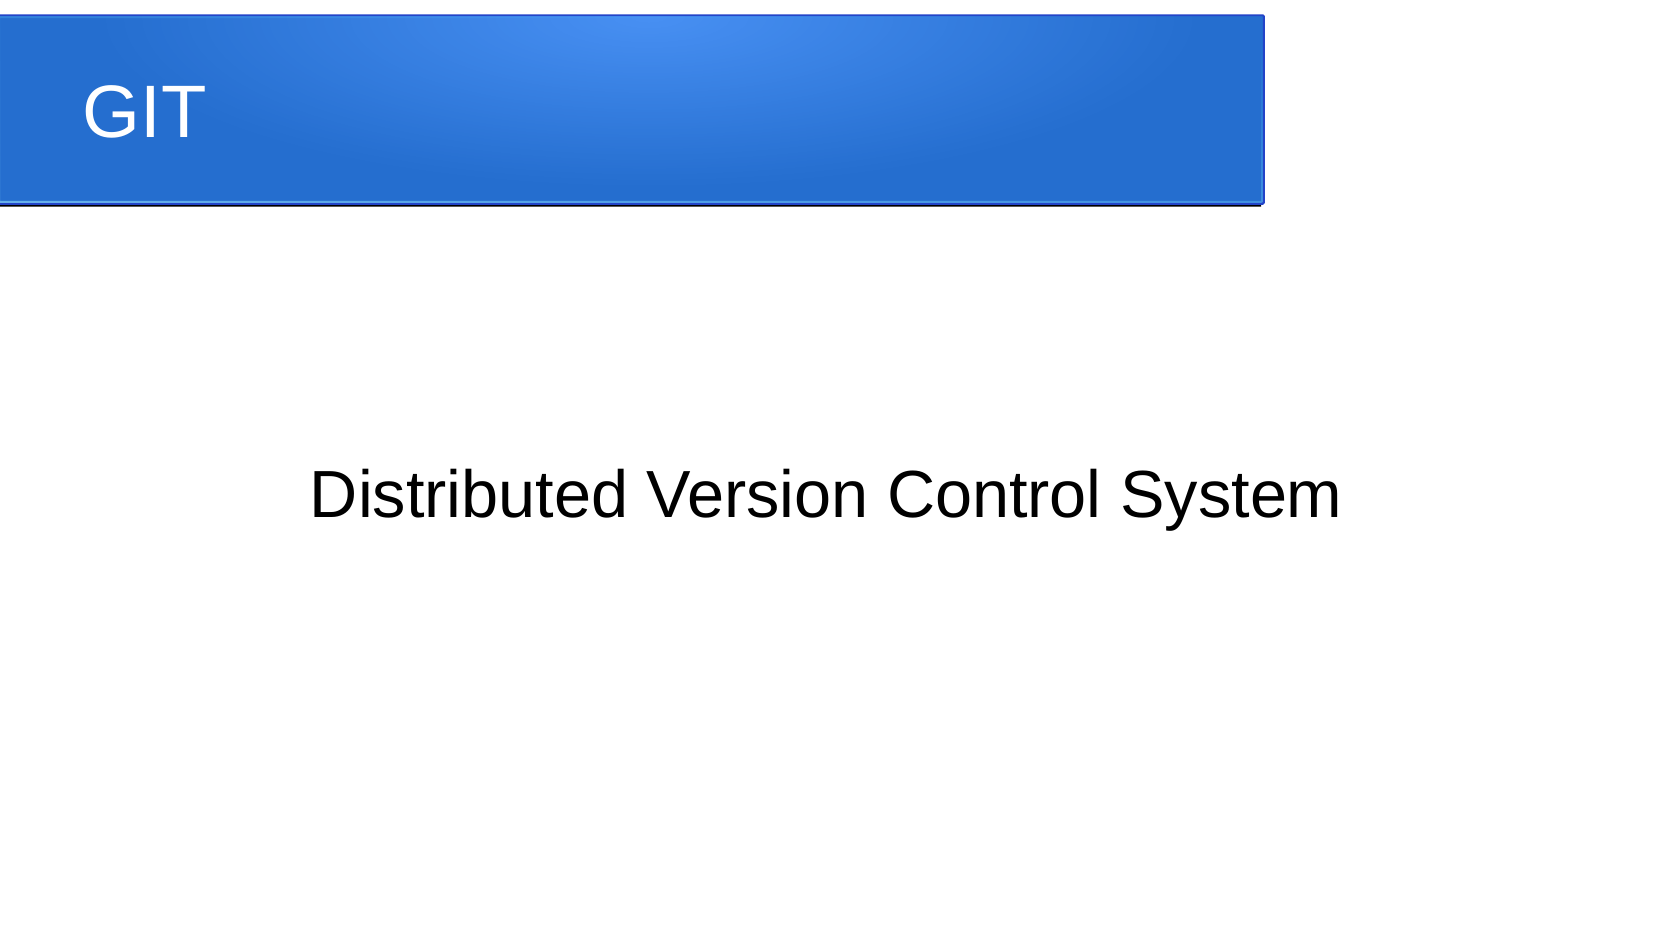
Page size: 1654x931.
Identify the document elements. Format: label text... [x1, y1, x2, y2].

title GIT [82, 35, 1235, 189]
subtitle Distributed Version Control System [82, 224, 1571, 764]
